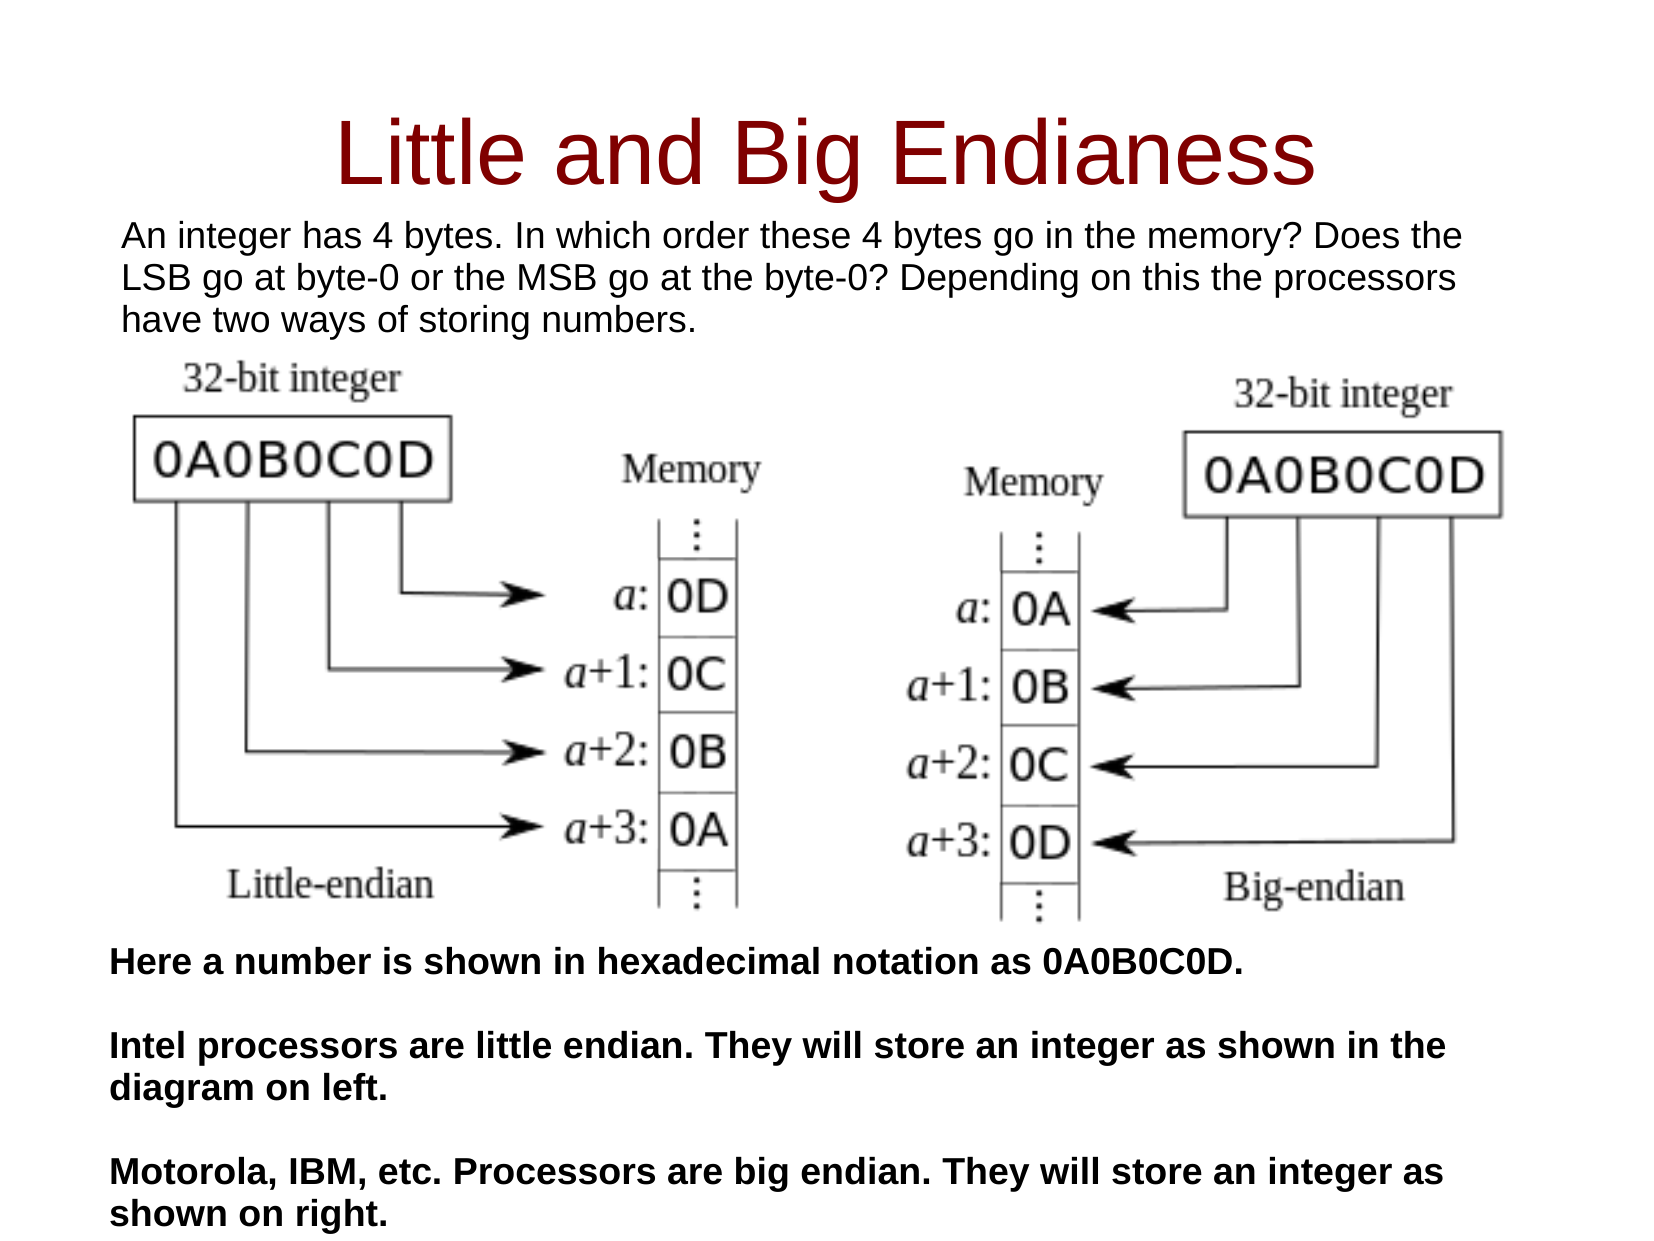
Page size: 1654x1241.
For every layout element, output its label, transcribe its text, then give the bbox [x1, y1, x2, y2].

text_box An integer has 4 bytes. In which order these 4 bytes go in the memory? Does the LSB go at byte-0 or the MSB go at the byte-0? Depending on this the processors have two ways of storing numbers. [106, 206, 1501, 348]
text_box Here a number is shown in hexadecimal notation as 0A0B0C0D. Intel processors are little endian. They will store an integer as shown in the diagram on left. Motorola, IBM, etc. Processors are big endian. They will store an integer as shown on right. [94, 933, 1560, 1241]
picture [82, 325, 809, 974]
title Little and Big Endianess [82, 49, 1571, 257]
picture [845, 325, 1572, 974]
